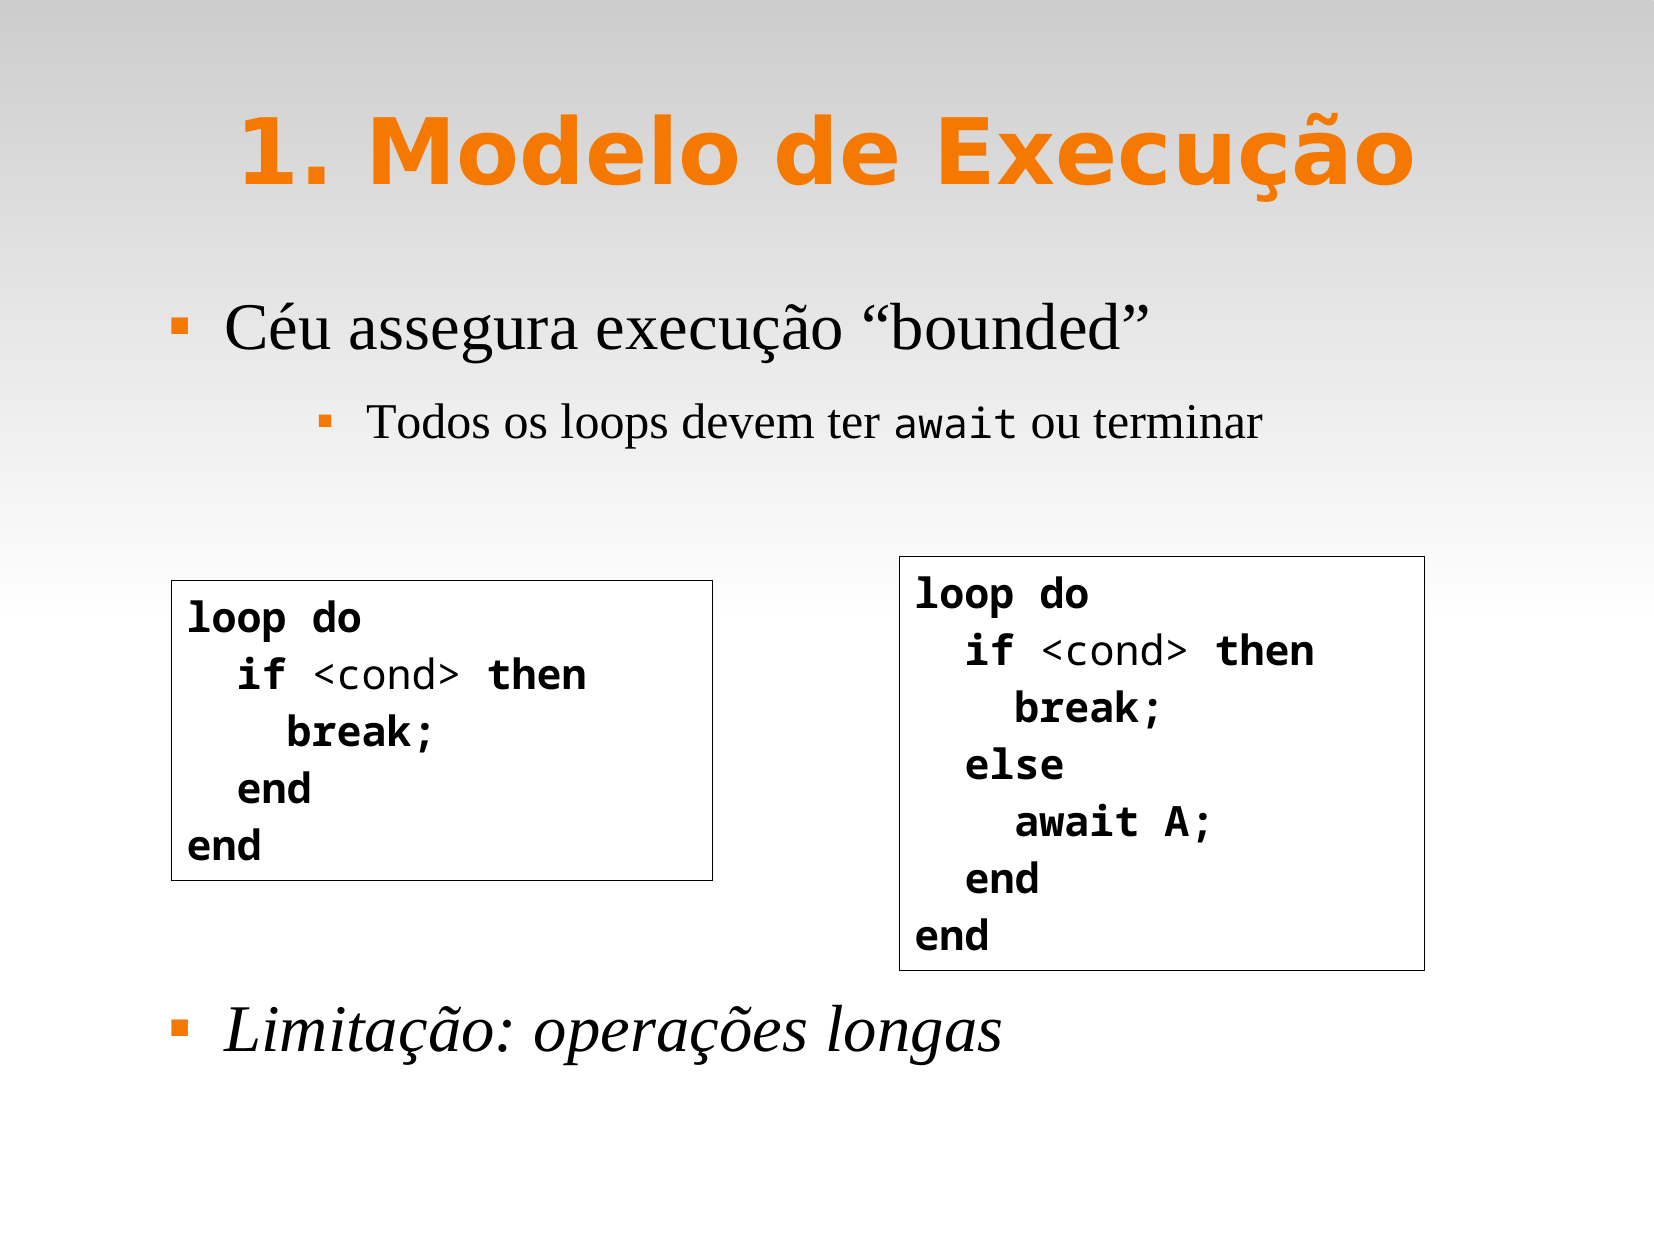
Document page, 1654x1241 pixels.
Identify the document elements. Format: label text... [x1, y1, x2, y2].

title 1. Modelo de Execução [82, 49, 1571, 257]
list Céu assegura execução “bounded” Todos os loops devem ter await ou terminar Limitação: operações longas [82, 290, 1571, 1115]
text_box loop do if <cond> then break; else await A; end end [899, 556, 1425, 920]
text_box loop do if <cond> then break; end end [171, 580, 713, 881]
